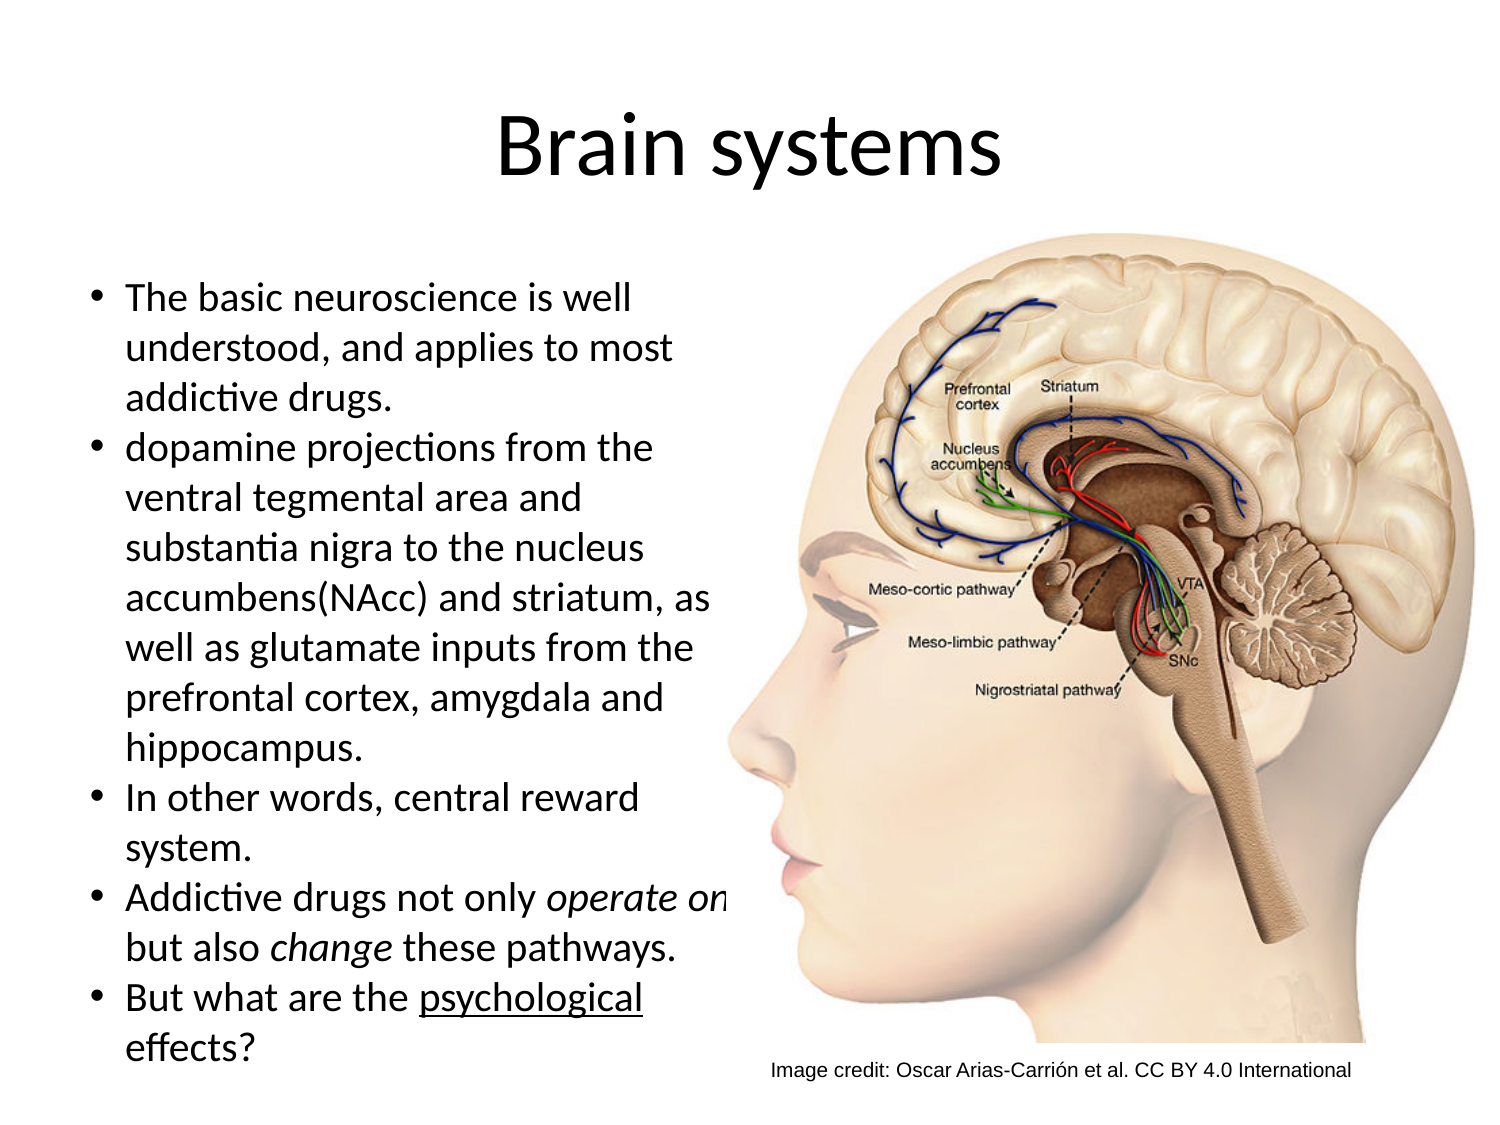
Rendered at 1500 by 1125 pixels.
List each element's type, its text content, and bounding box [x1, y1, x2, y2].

text_box The basic neuroscience is well understood, and applies to most addictive drugs. dopamine projections from the ventral tegmental area and substantia nigra to the nucleus accumbens(NAcc) and striatum, as well as glutamate inputs from the prefrontal cortex, amygdala and hippocampus. In other words, central reward system. Addictive drugs not only operate on but also change these pathways. But what are the psychological effects? [75, 262, 726, 1005]
text_box Image credit: Oscar Arias-Carrión et al. CC BY 4.0 International [755, 1051, 1489, 1114]
picture [726, 232, 1477, 1043]
text_box Brain systems [75, 45, 1425, 233]
